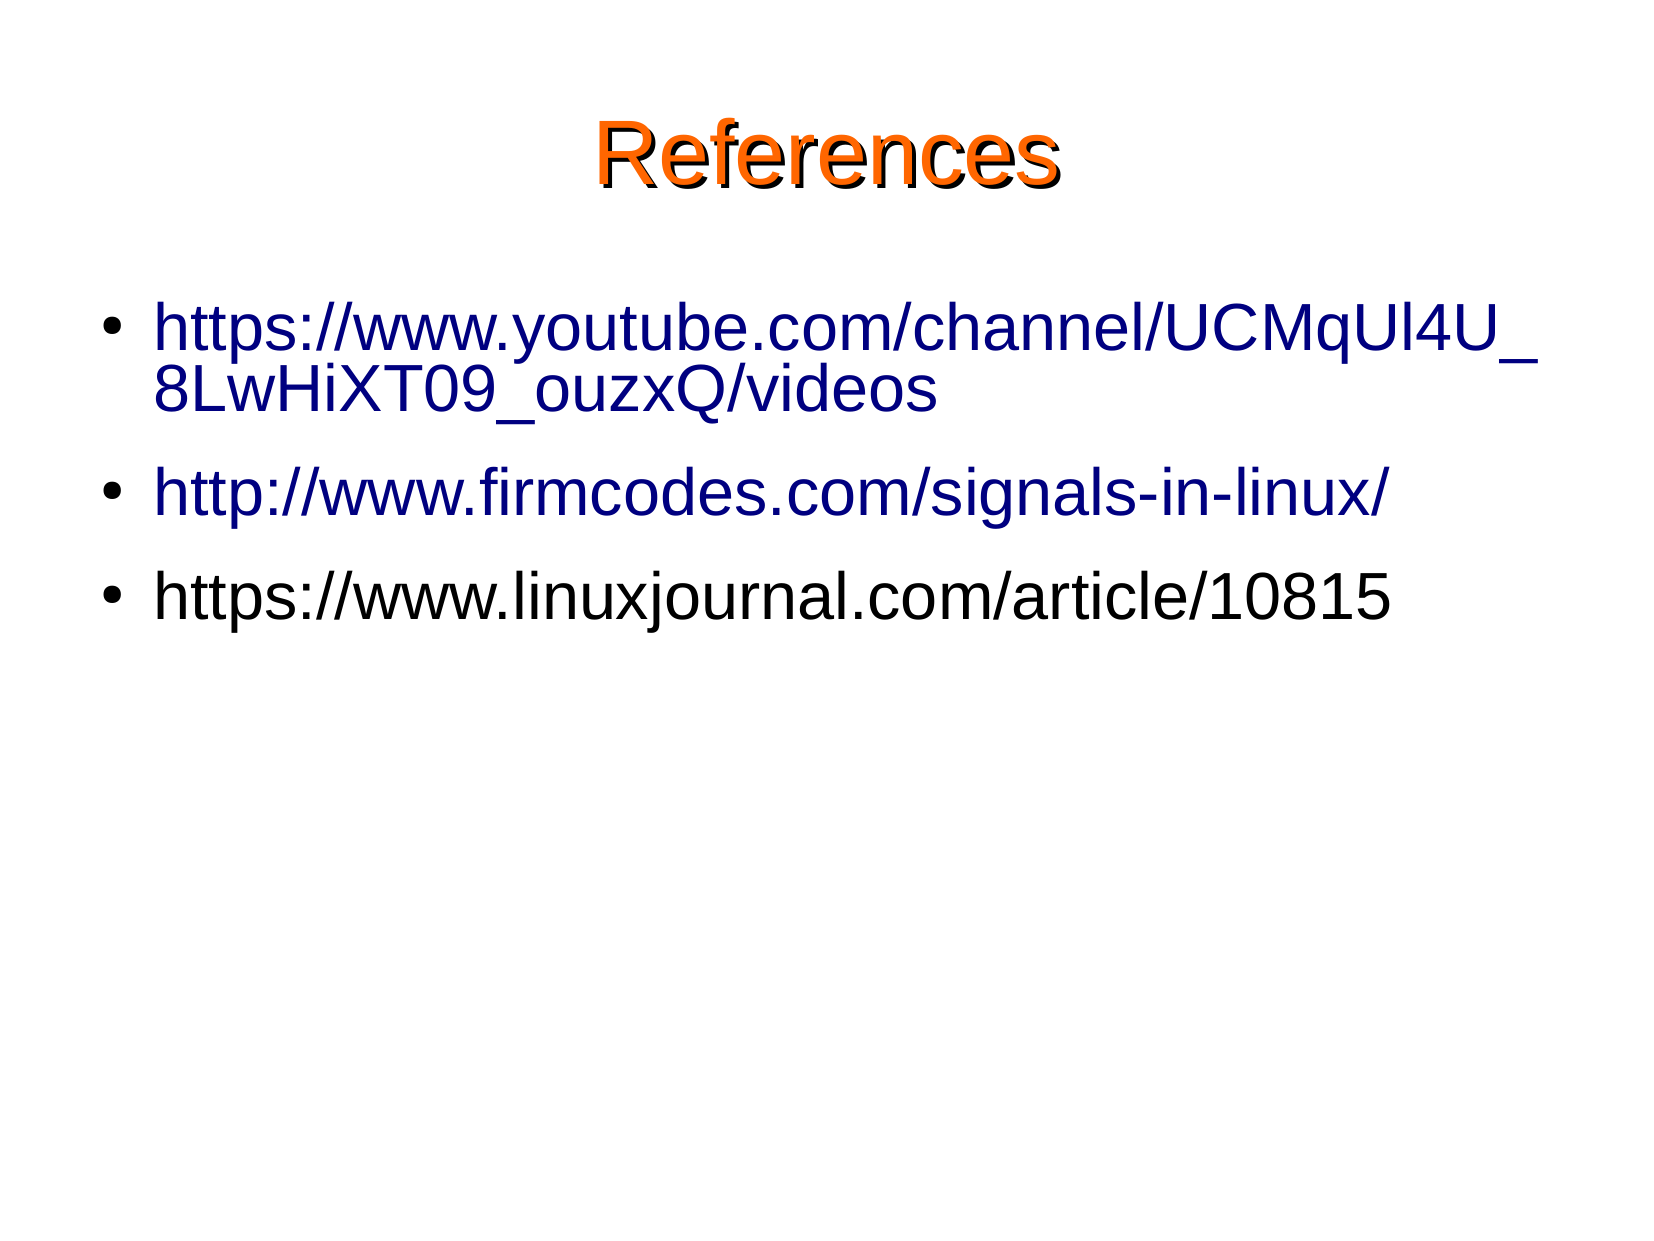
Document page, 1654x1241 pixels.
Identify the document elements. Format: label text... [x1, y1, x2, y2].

title References [82, 49, 1571, 257]
list https://www.youtube.com/channel/UCMqUl4U_8LwHiXT09_ouzxQ/videos http://www.firmcodes.com/signals-in-linux/ https://www.linuxjournal.com/article/10815 [82, 290, 1571, 1010]
